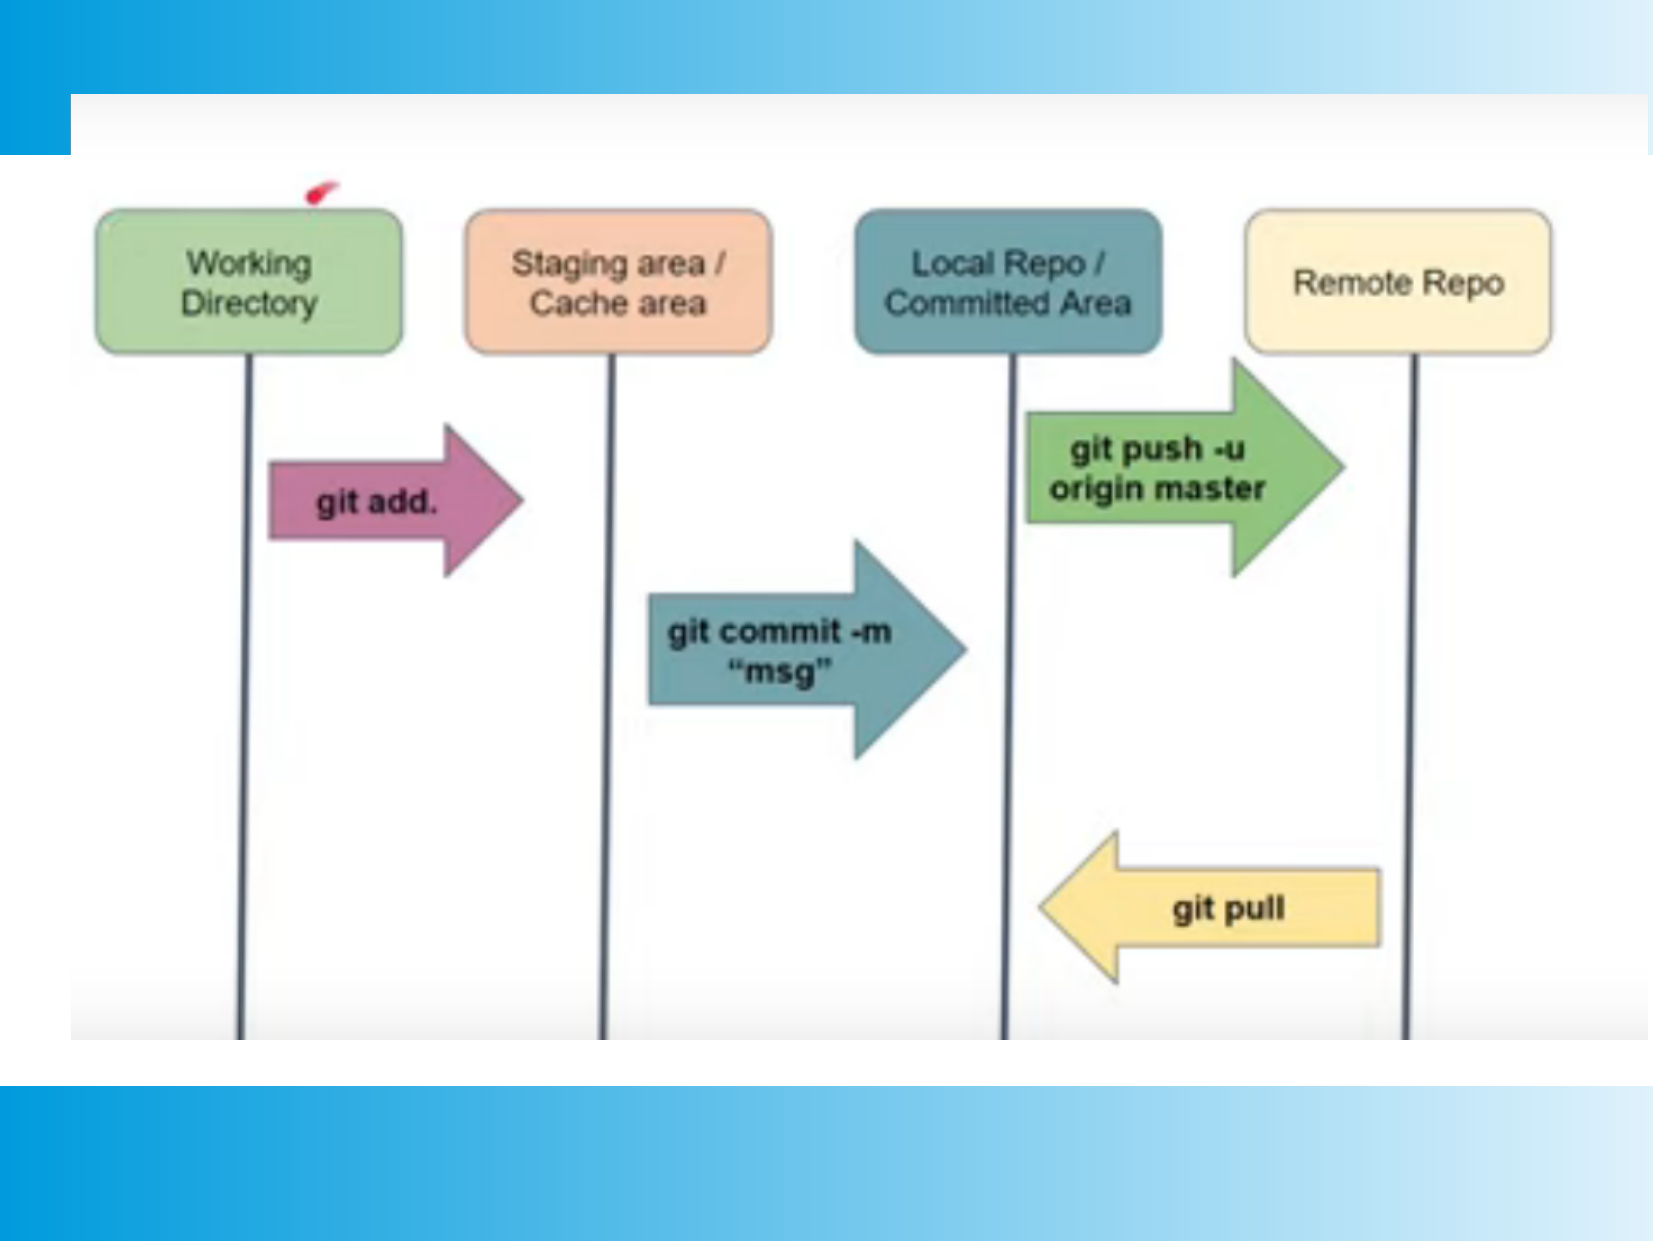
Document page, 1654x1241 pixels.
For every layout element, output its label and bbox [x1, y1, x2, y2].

picture [70, 0, 1654, 1040]
